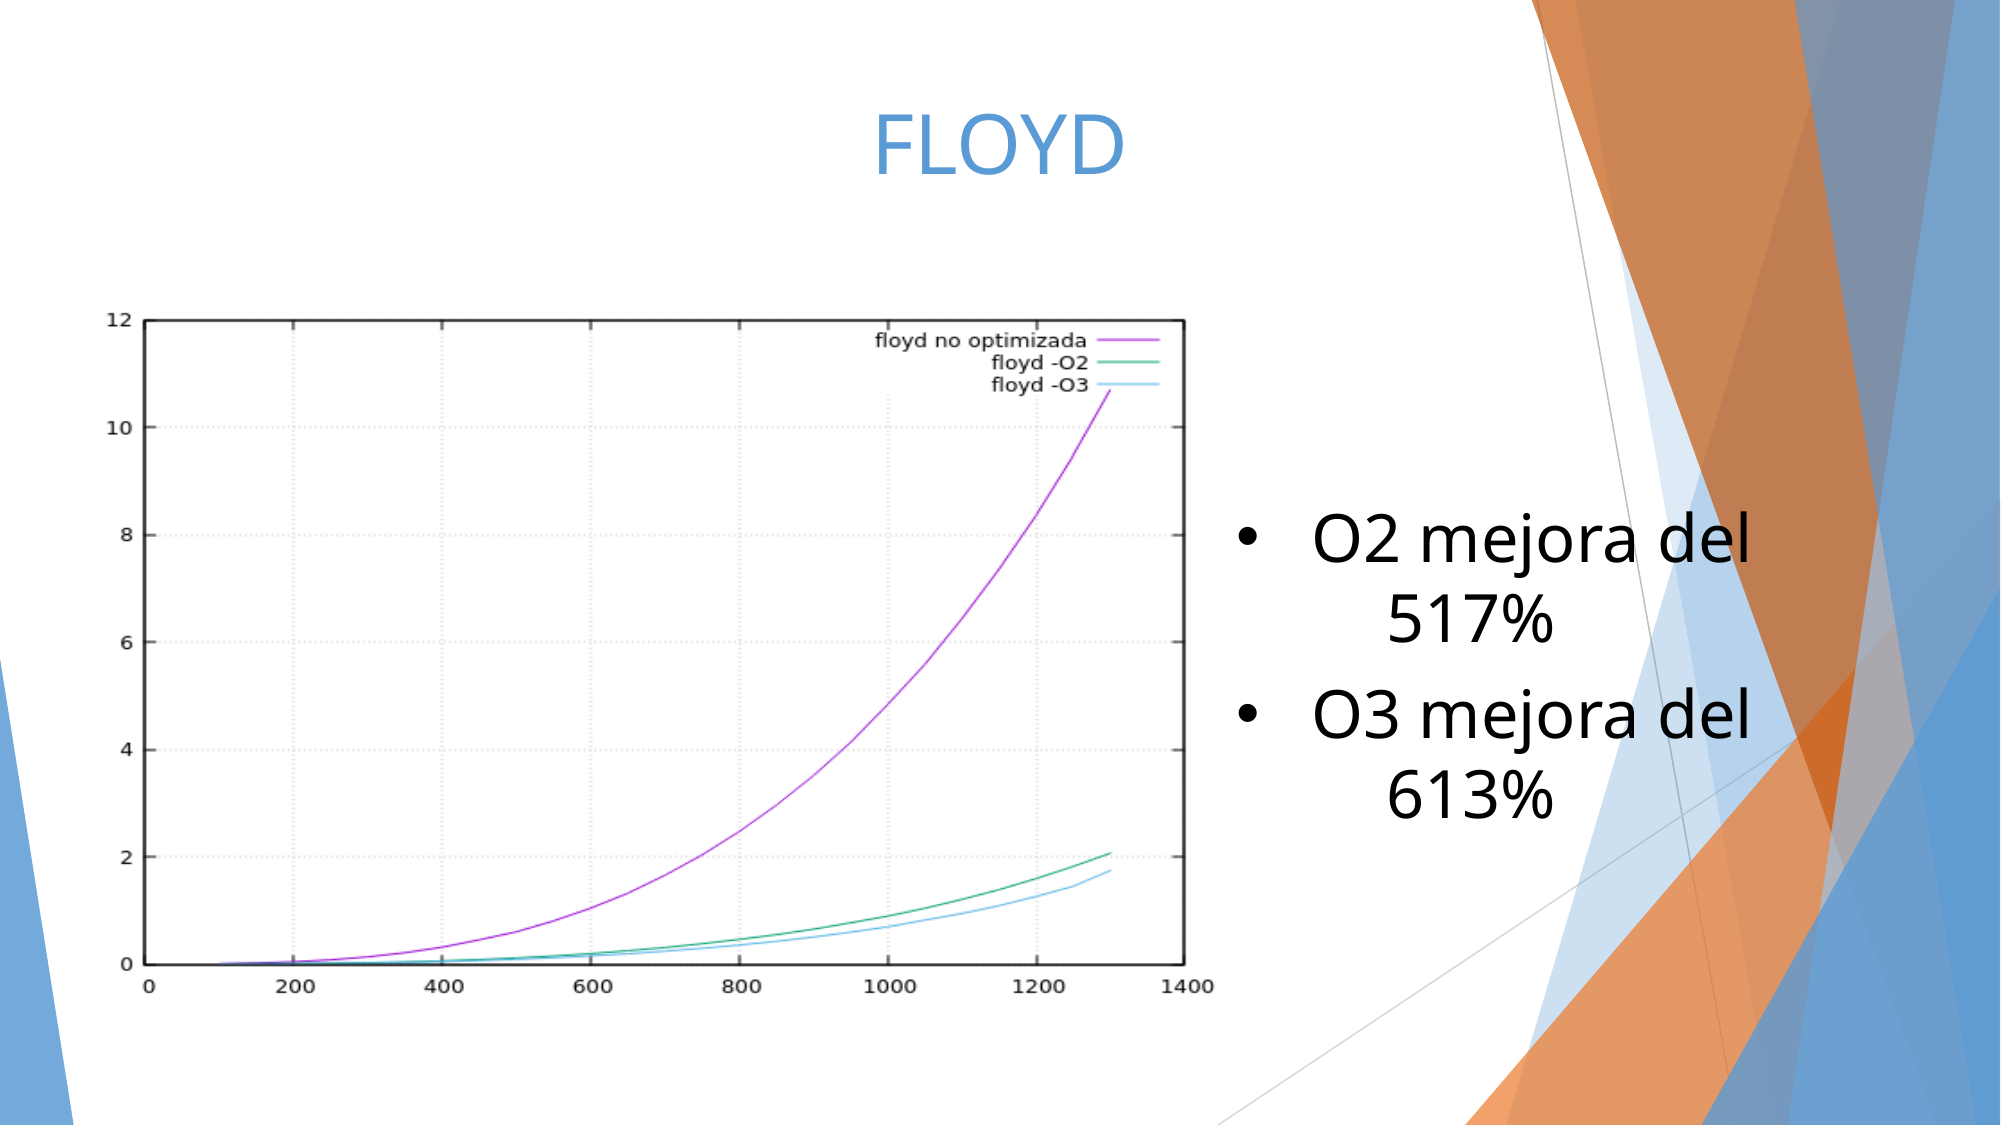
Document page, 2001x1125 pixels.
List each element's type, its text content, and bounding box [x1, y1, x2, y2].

picture [75, 297, 1222, 1008]
text_box O2 mejora del 517% O3 mejora del 613% [1222, 488, 1934, 840]
title FLOYD [0, 84, 2000, 214]
